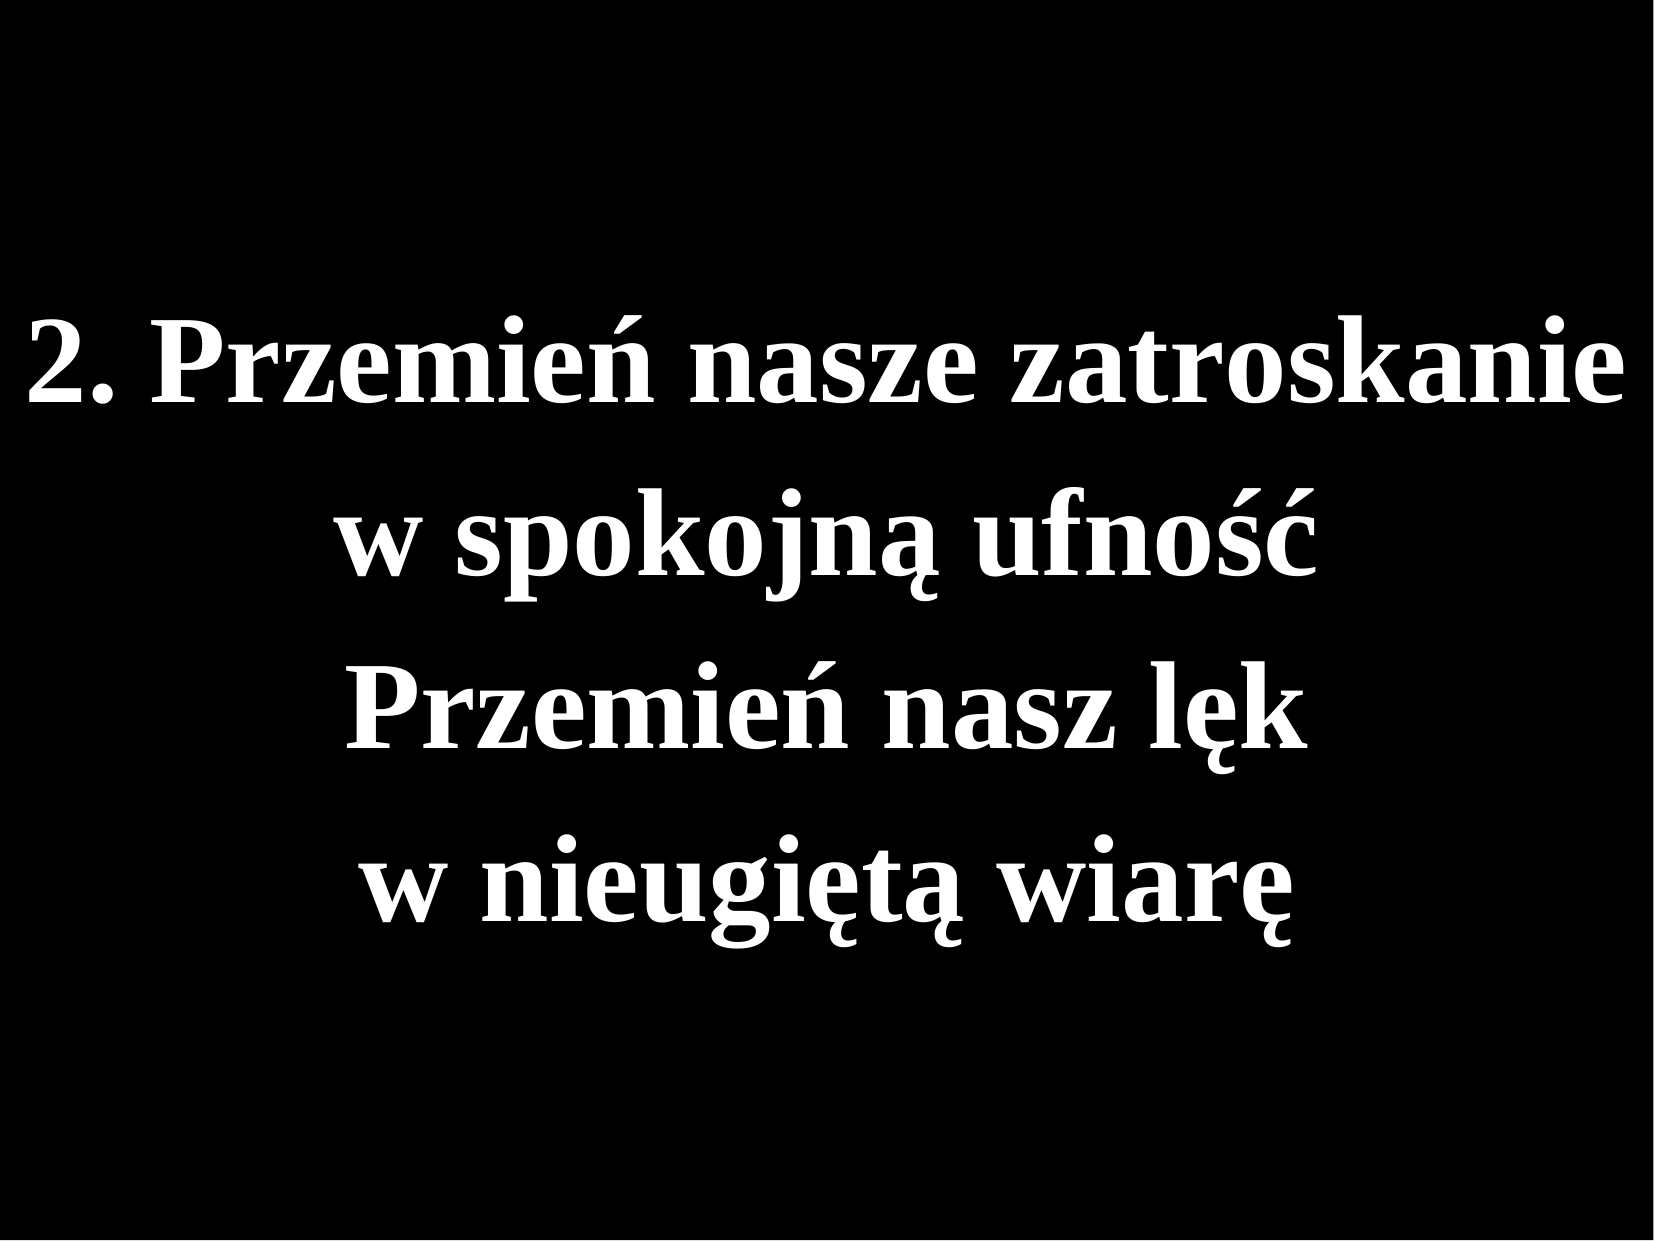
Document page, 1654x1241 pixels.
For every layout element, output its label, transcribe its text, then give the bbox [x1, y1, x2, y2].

title 2. Przemień nasze zatroskanie ppp w spokojną ufność ppp Przemień nasz lęk ppp w nieugiętą wiarę [0, 0, 1654, 1241]
